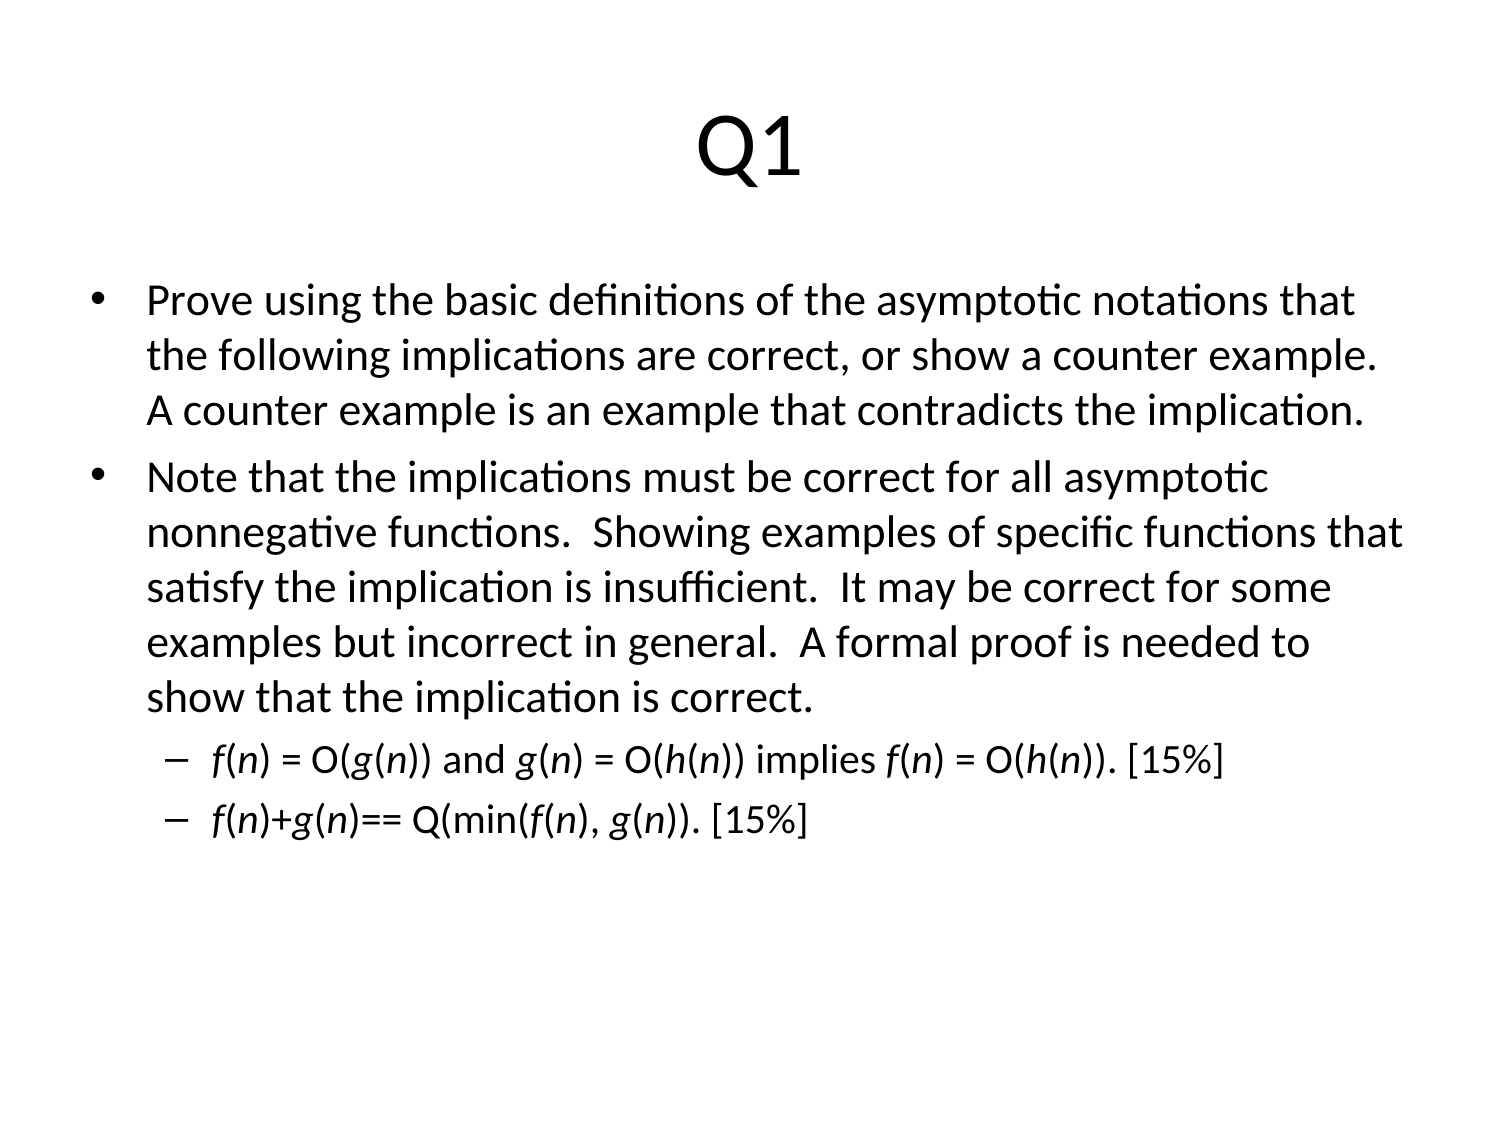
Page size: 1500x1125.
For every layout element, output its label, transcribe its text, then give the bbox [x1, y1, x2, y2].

list Prove using the basic definitions of the asymptotic notations that the following implications are correct, or show a counter example. A counter example is an example that contradicts the implication. Note that the implications must be correct for all asymptotic nonnegative functions. Showing examples of specific functions that satisfy the implication is insufficient. It may be correct for some examples but incorrect in general. A formal proof is needed to show that the implication is correct. f(n) = O(g(n)) and g(n) = O(h(n)) implies f(n) = O(h(n)). [15%] f(n)+g(n)== Q(min(f(n), g(n)). [15%] [75, 262, 1426, 1006]
title Q1 [75, 45, 1426, 233]
